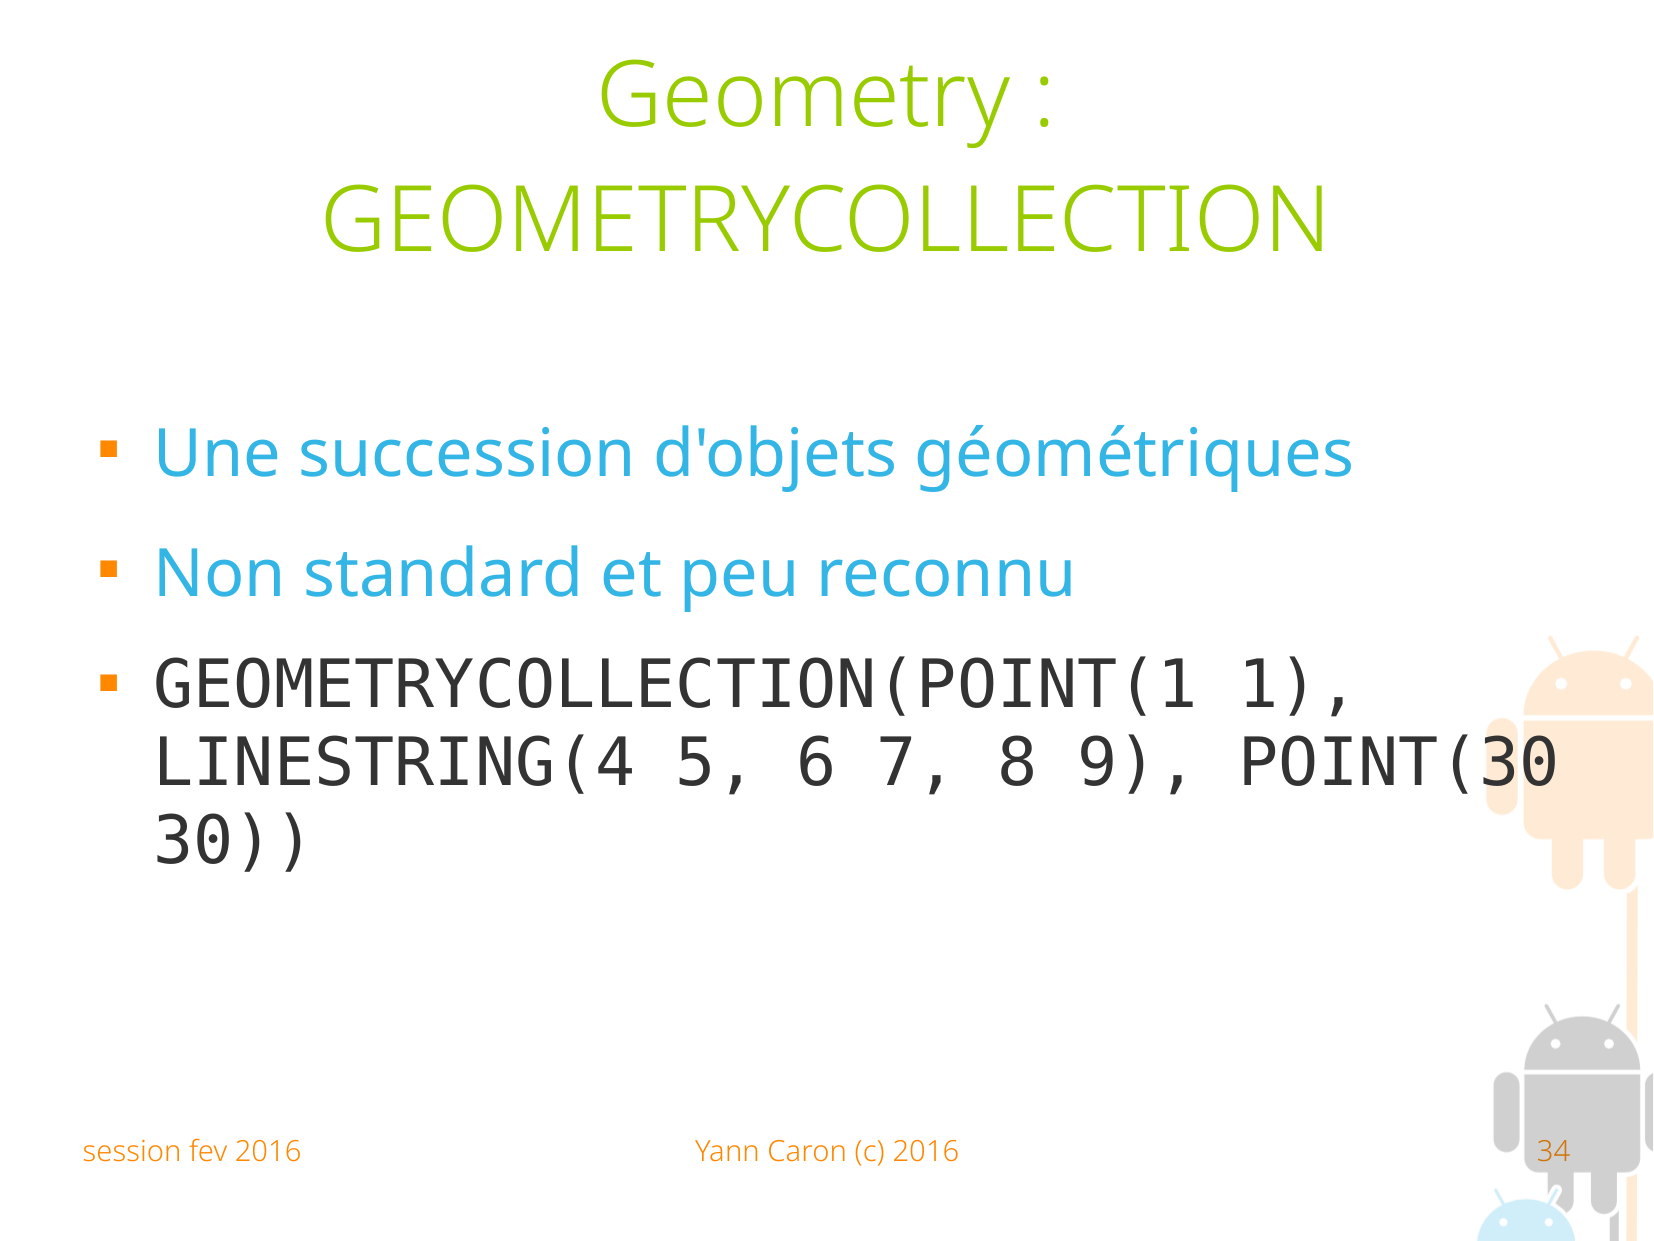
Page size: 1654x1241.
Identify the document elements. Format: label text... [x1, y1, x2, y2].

list Une succession d'objets géométriques Non standard et peu reconnu GEOMETRYCOLLECTION(POINT(1 1), LINESTRING(4 5, 6 7, 8 9), POINT(30 30)) [82, 405, 1571, 1010]
title Geometry : GEOMETRYCOLLECTION [82, 45, 1571, 261]
picture [240, 423, 1654, 1241]
